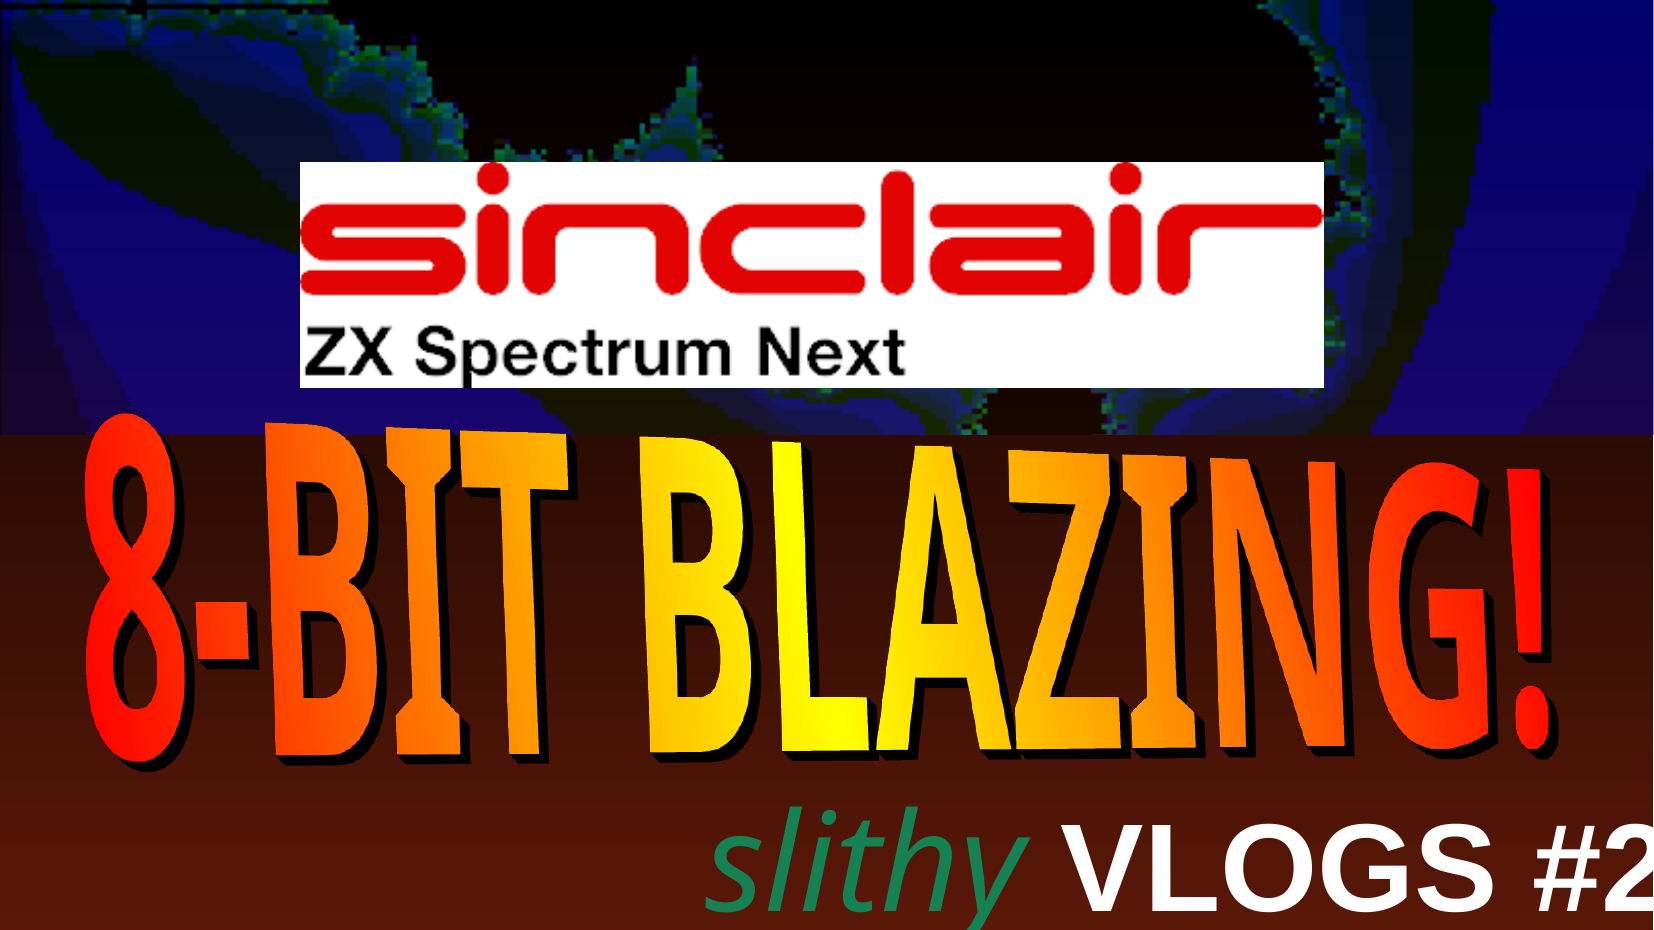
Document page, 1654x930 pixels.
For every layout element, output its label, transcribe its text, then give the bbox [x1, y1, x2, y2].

title slithy VLOGS #23 [705, 780, 1653, 930]
picture [0, 0, 1653, 435]
